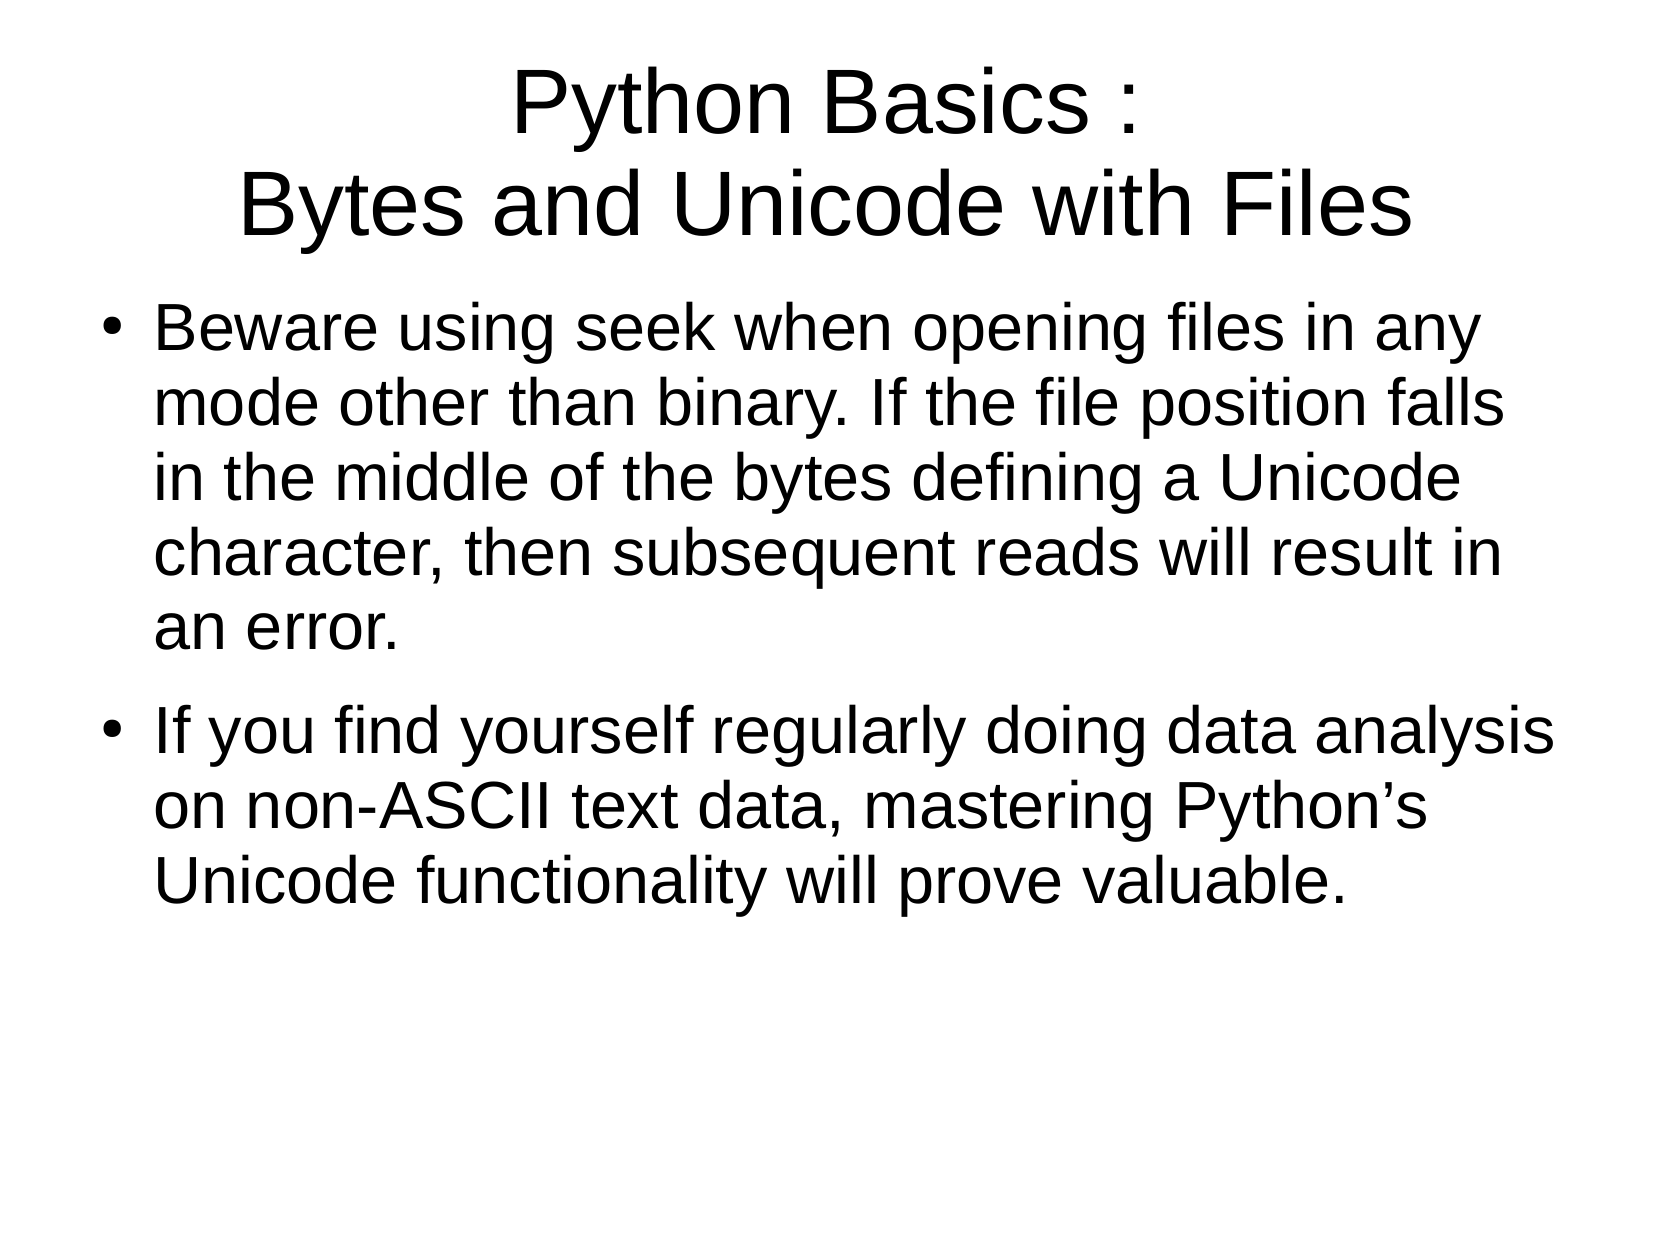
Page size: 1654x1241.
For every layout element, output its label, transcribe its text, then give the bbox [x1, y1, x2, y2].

title Python Basics : Bytes and Unicode with Files [82, 49, 1571, 257]
list Beware using seek when opening files in any mode other than binary. If the file position falls in the middle of the bytes defining a Unicode character, then subsequent reads will result in an error. If you find yourself regularly doing data analysis on non-ASCII text data, mastering Python’s Unicode functionality will prove valuable. [82, 290, 1571, 1010]
